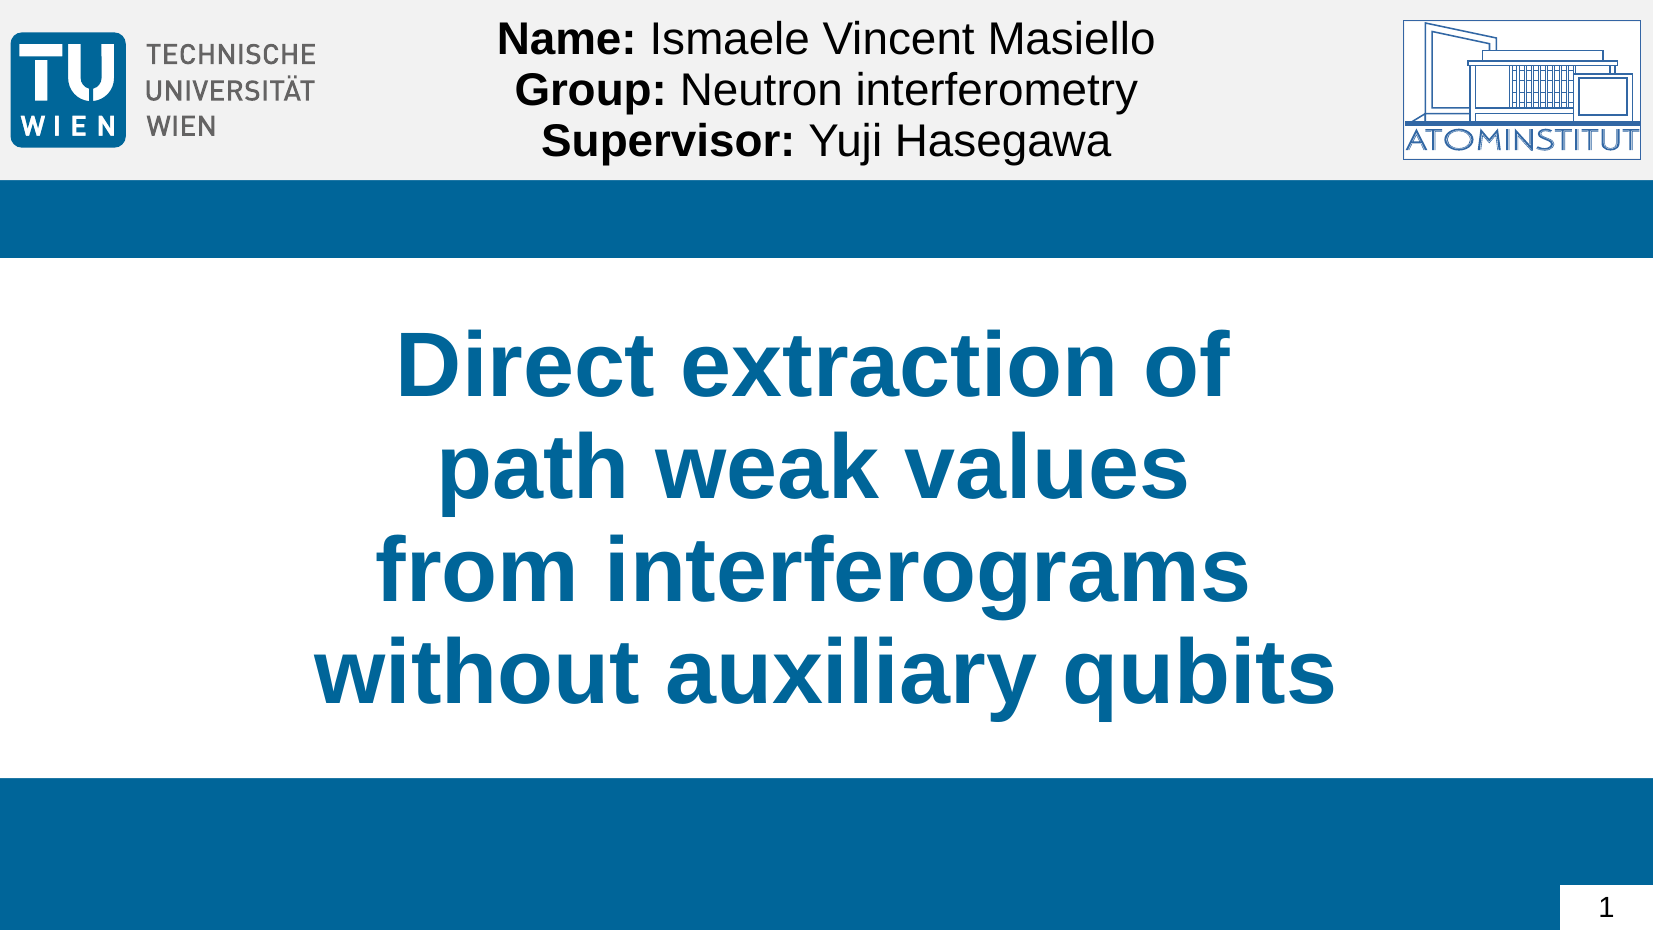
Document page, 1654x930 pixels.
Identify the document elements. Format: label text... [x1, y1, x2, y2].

text_box Name: Ismaele Vincent Masiello Group: Neutron interferometry Supervisor: Yuji Hasegawa [482, 5, 1171, 174]
title Direct extraction of path weak values from interferograms without auxiliary qubits [0, 258, 1653, 779]
